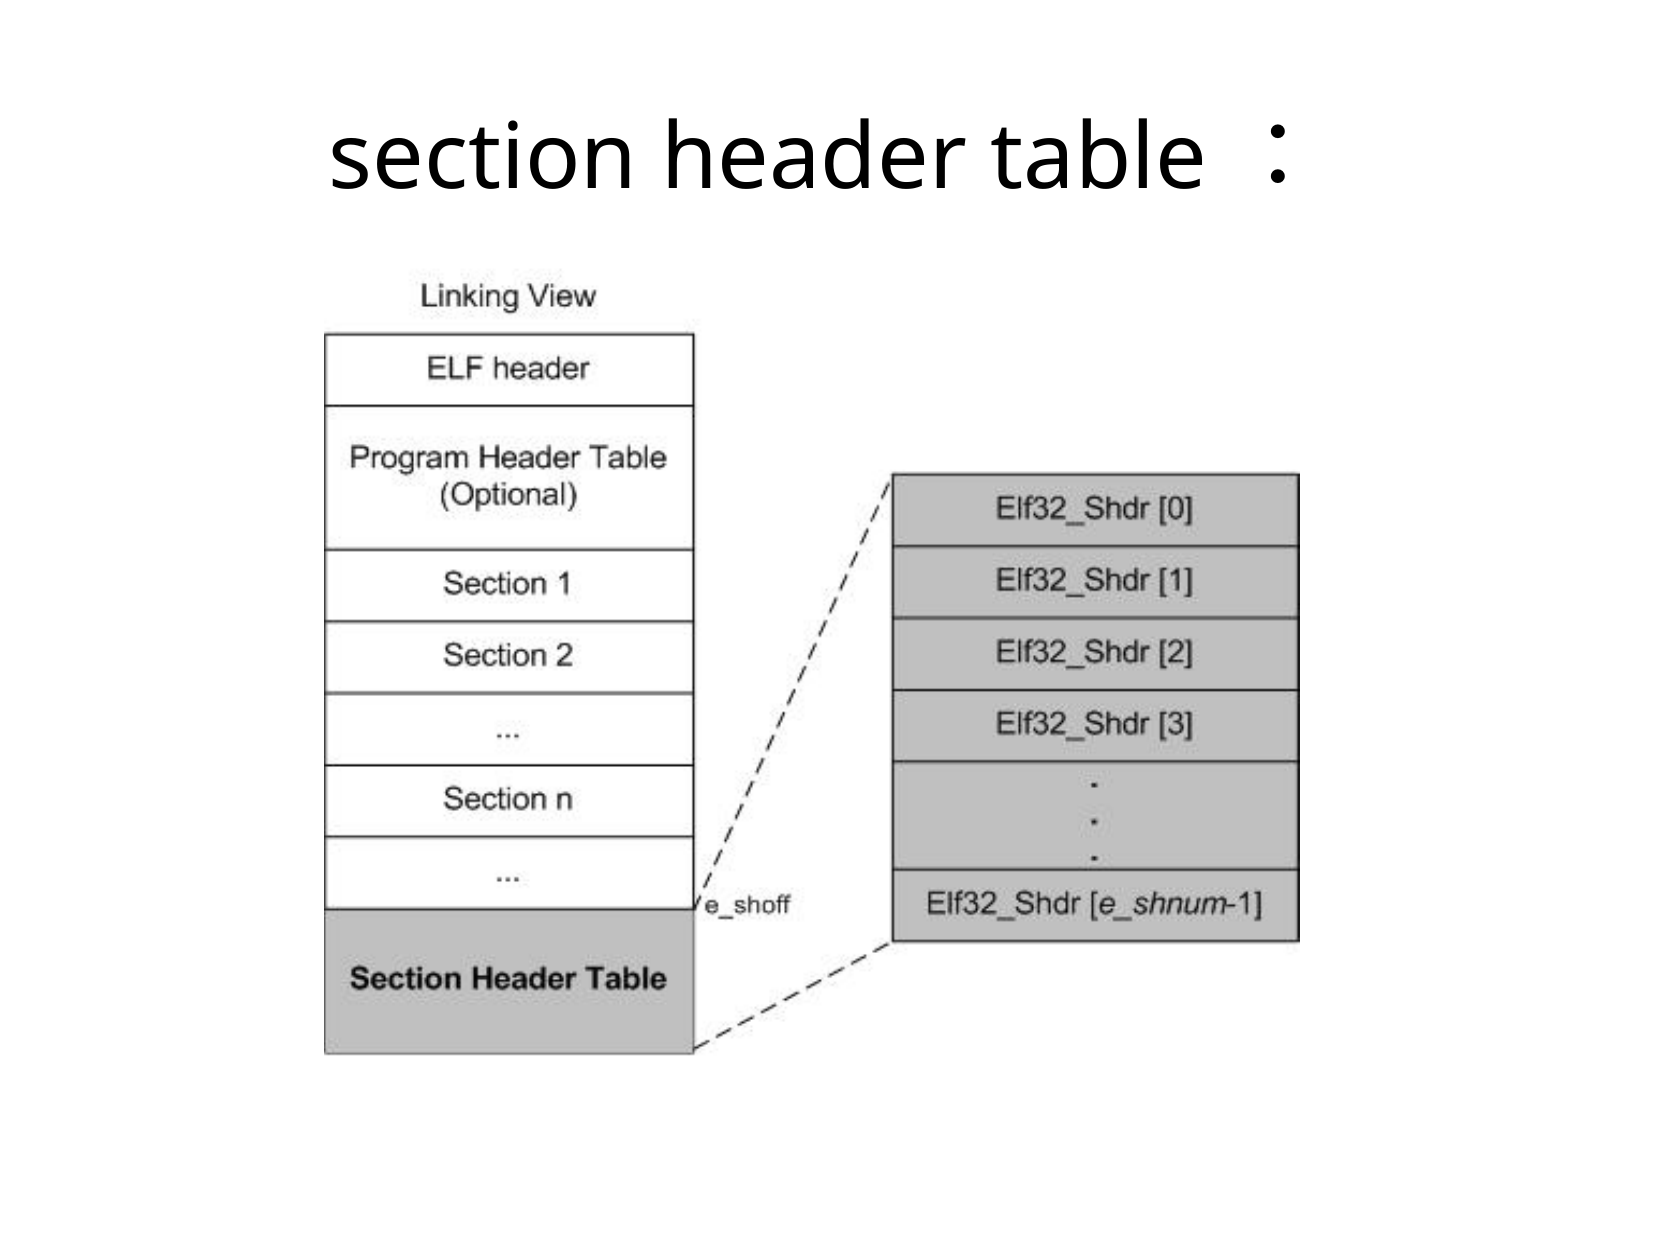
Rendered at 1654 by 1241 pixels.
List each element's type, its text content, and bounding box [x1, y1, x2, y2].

picture [0, 0, 1654, 1241]
title section header table： [82, 56, 1571, 250]
